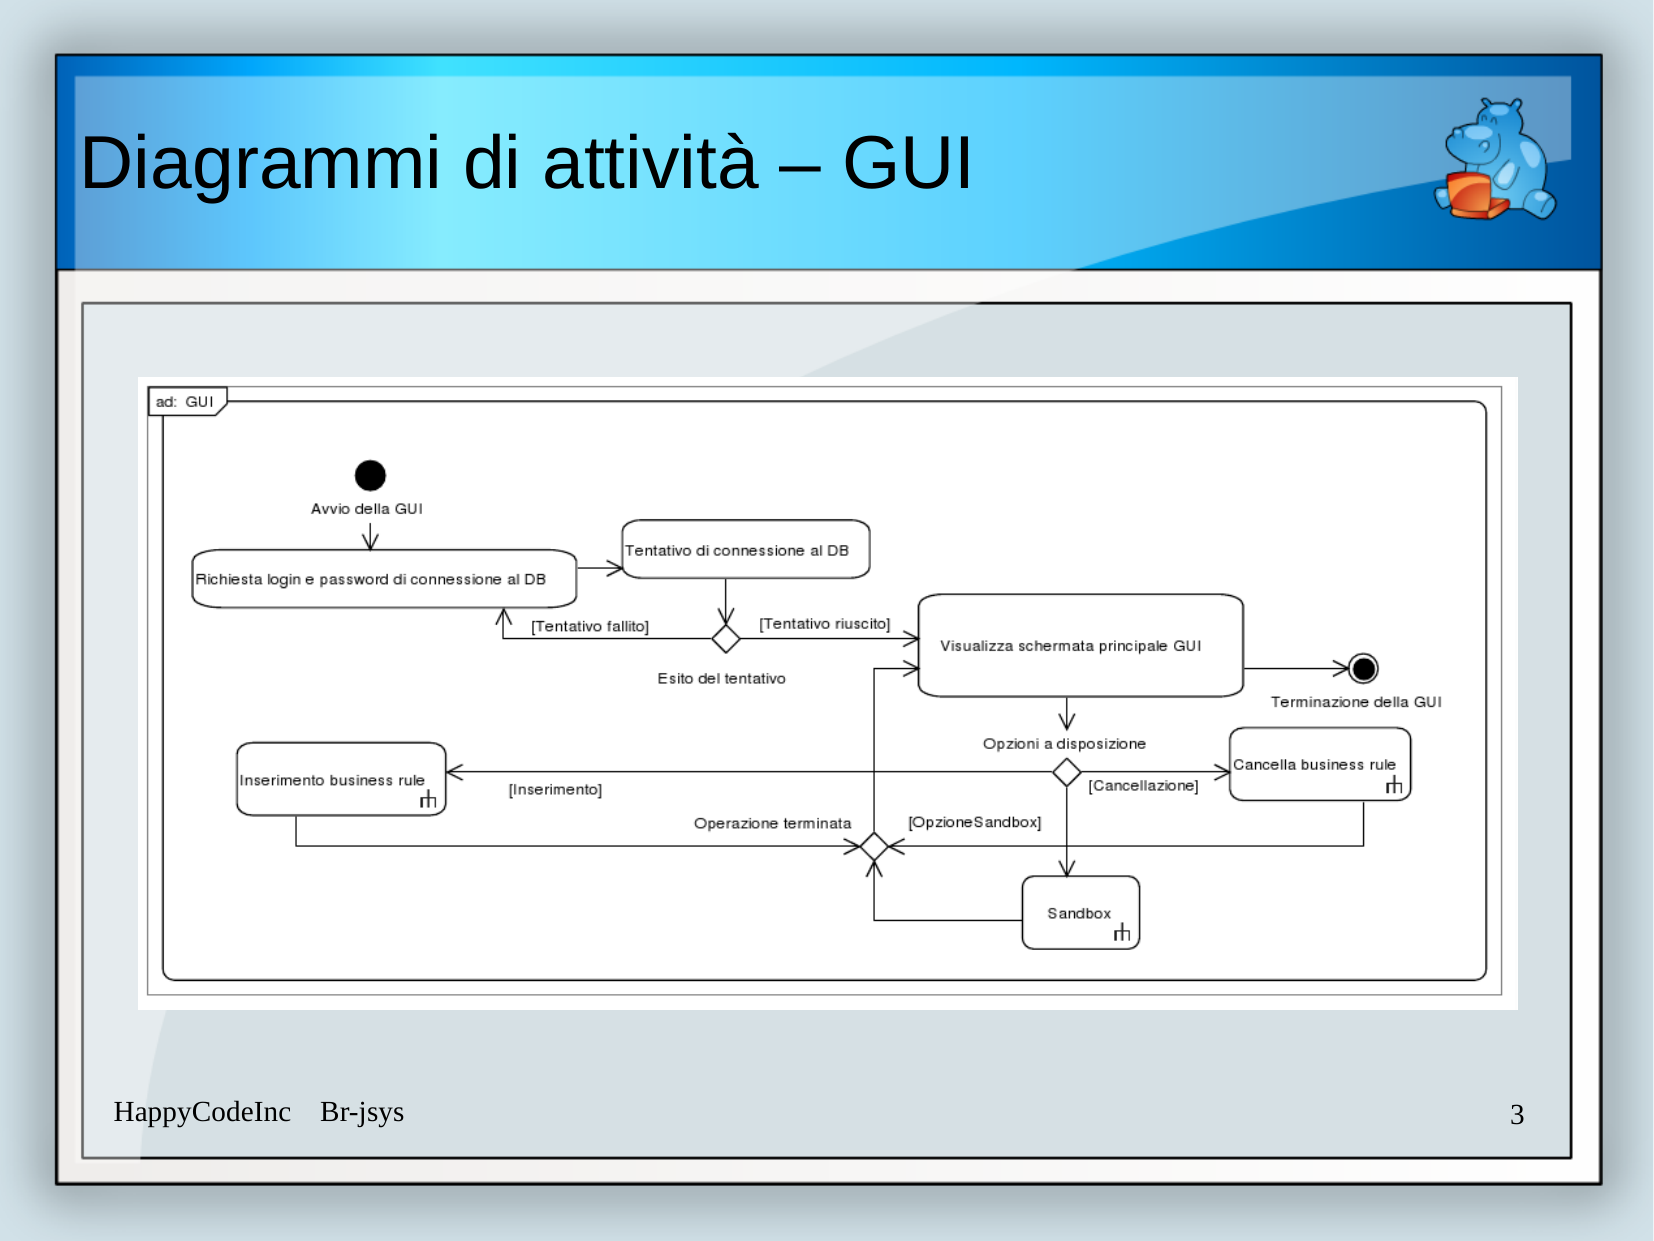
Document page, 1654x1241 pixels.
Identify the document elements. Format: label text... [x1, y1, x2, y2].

picture [0, 0, 1654, 1241]
title Diagrammi di attività – GUI [59, 58, 1388, 266]
